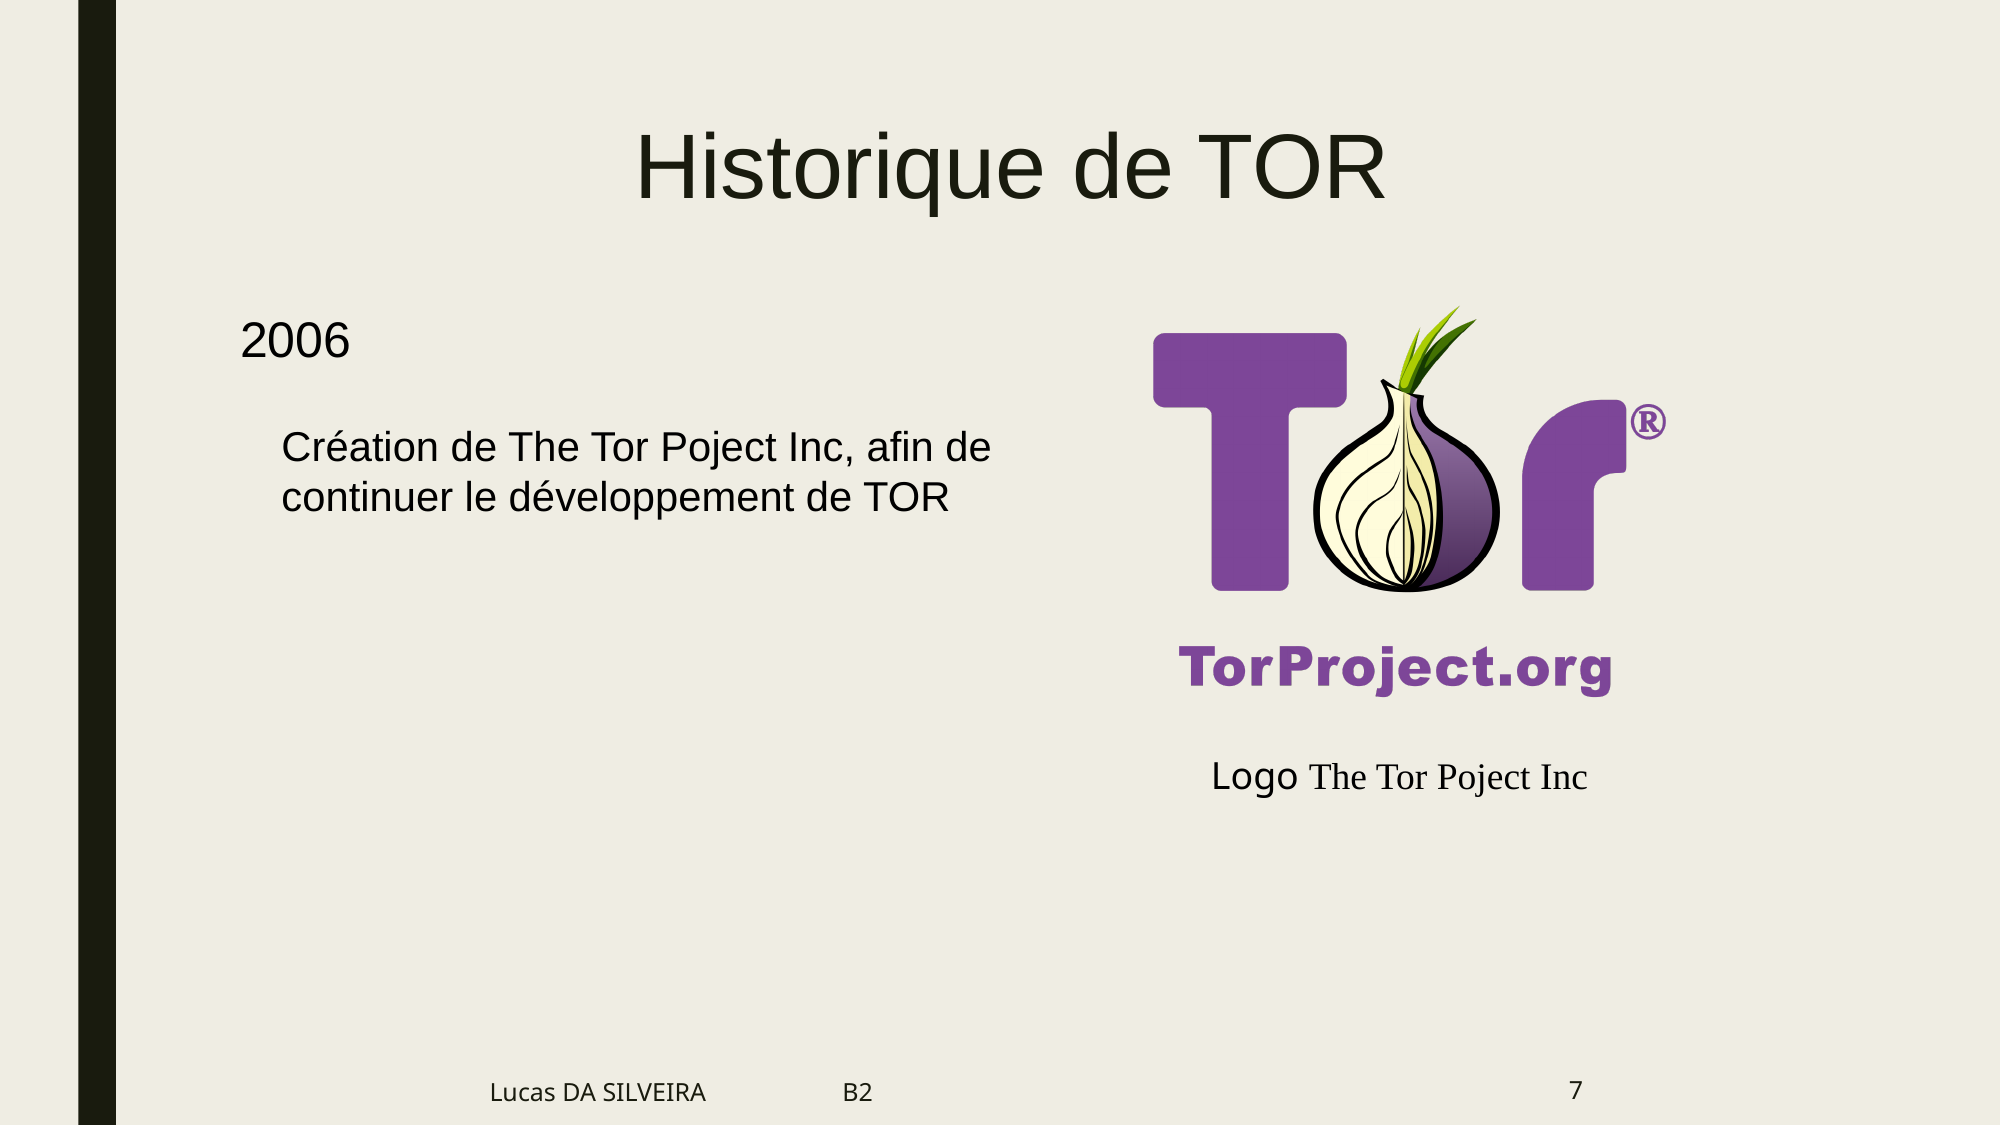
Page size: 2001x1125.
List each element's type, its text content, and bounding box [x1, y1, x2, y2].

text_box Logo The Tor Poject Inc [1100, 744, 1709, 805]
title Historique de TOR [225, 112, 1801, 357]
text_box 2006 [225, 299, 900, 376]
picture [1100, 276, 1689, 726]
text_box Lucas DA SILVEIRA B2 [474, 1058, 1506, 1125]
text_box [1553, 1058, 1816, 1125]
text_box Création de The Tor Poject Inc, afin de continuer le développement de TOR [266, 412, 1016, 529]
